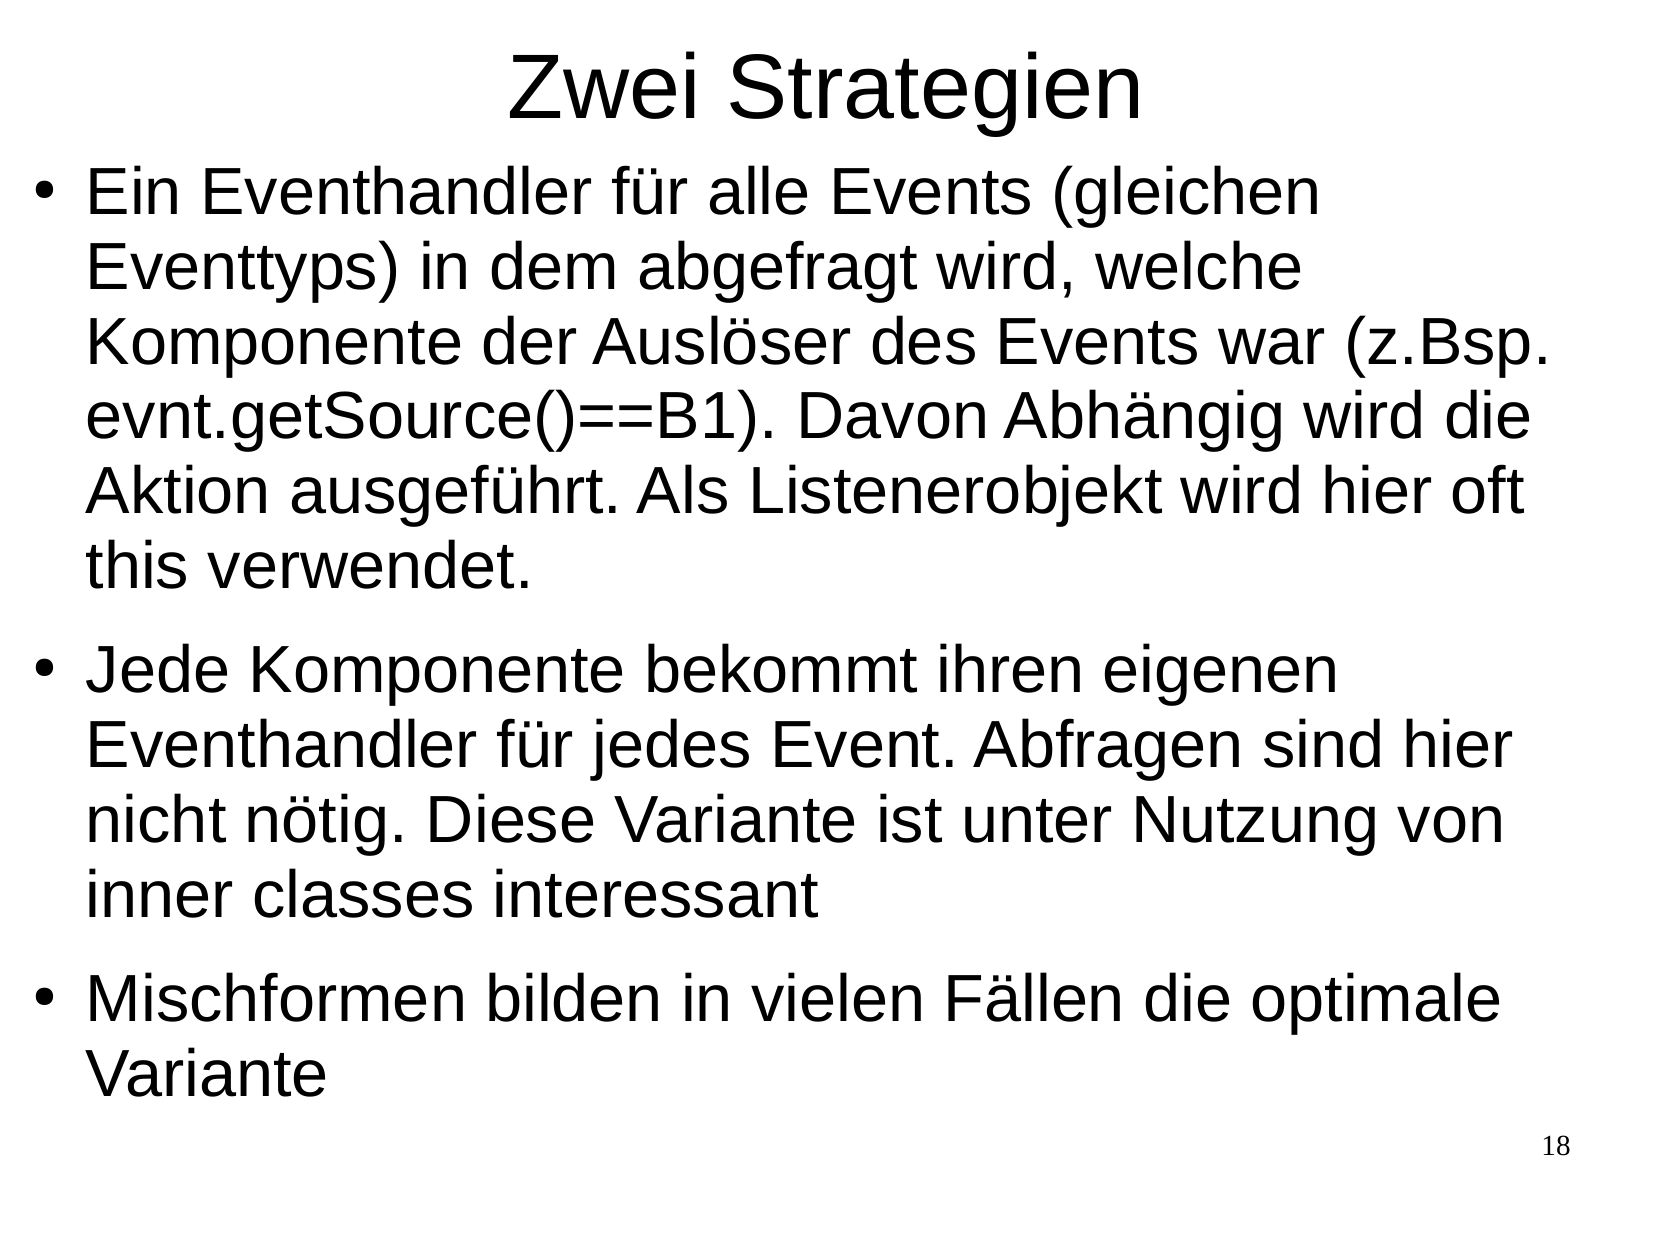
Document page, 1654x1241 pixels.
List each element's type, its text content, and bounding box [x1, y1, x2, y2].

list Ein Eventhandler für alle Events (gleichen Eventtyps) in dem abgefragt wird, welche Komponente der Auslöser des Events war (z.Bsp. evnt.getSource()==B1). Davon Abhängig wird die Aktion ausgeführt. Als Listenerobjekt wird hier oft this verwendet. Jede Komponente bekommt ihren eigenen Eventhandler für jedes Event. Abfragen sind hier nicht nötig. Diese Variante ist unter Nutzung von inner classes interessant Mischformen bilden in vielen Fällen die optimale Variante [15, 154, 1640, 1223]
title Zwei Strategien [82, 12, 1571, 154]
